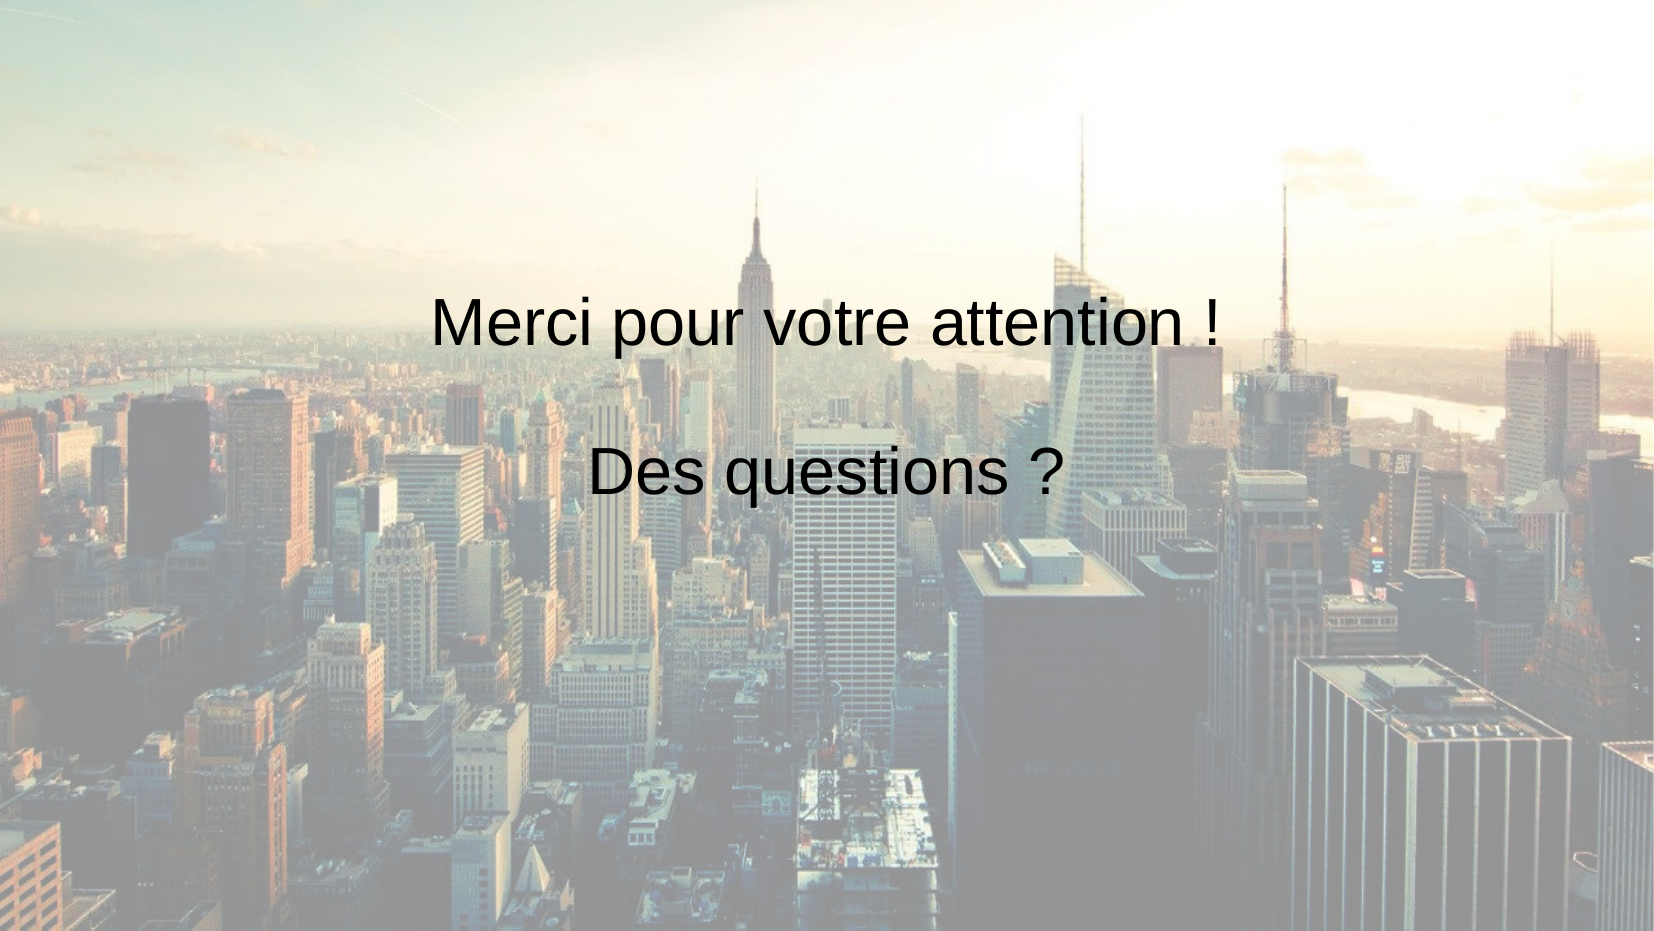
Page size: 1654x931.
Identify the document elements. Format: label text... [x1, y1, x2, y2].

picture [0, 0, 1654, 931]
subtitle Merci pour votre attention ! Des questions ? [82, 37, 1571, 757]
